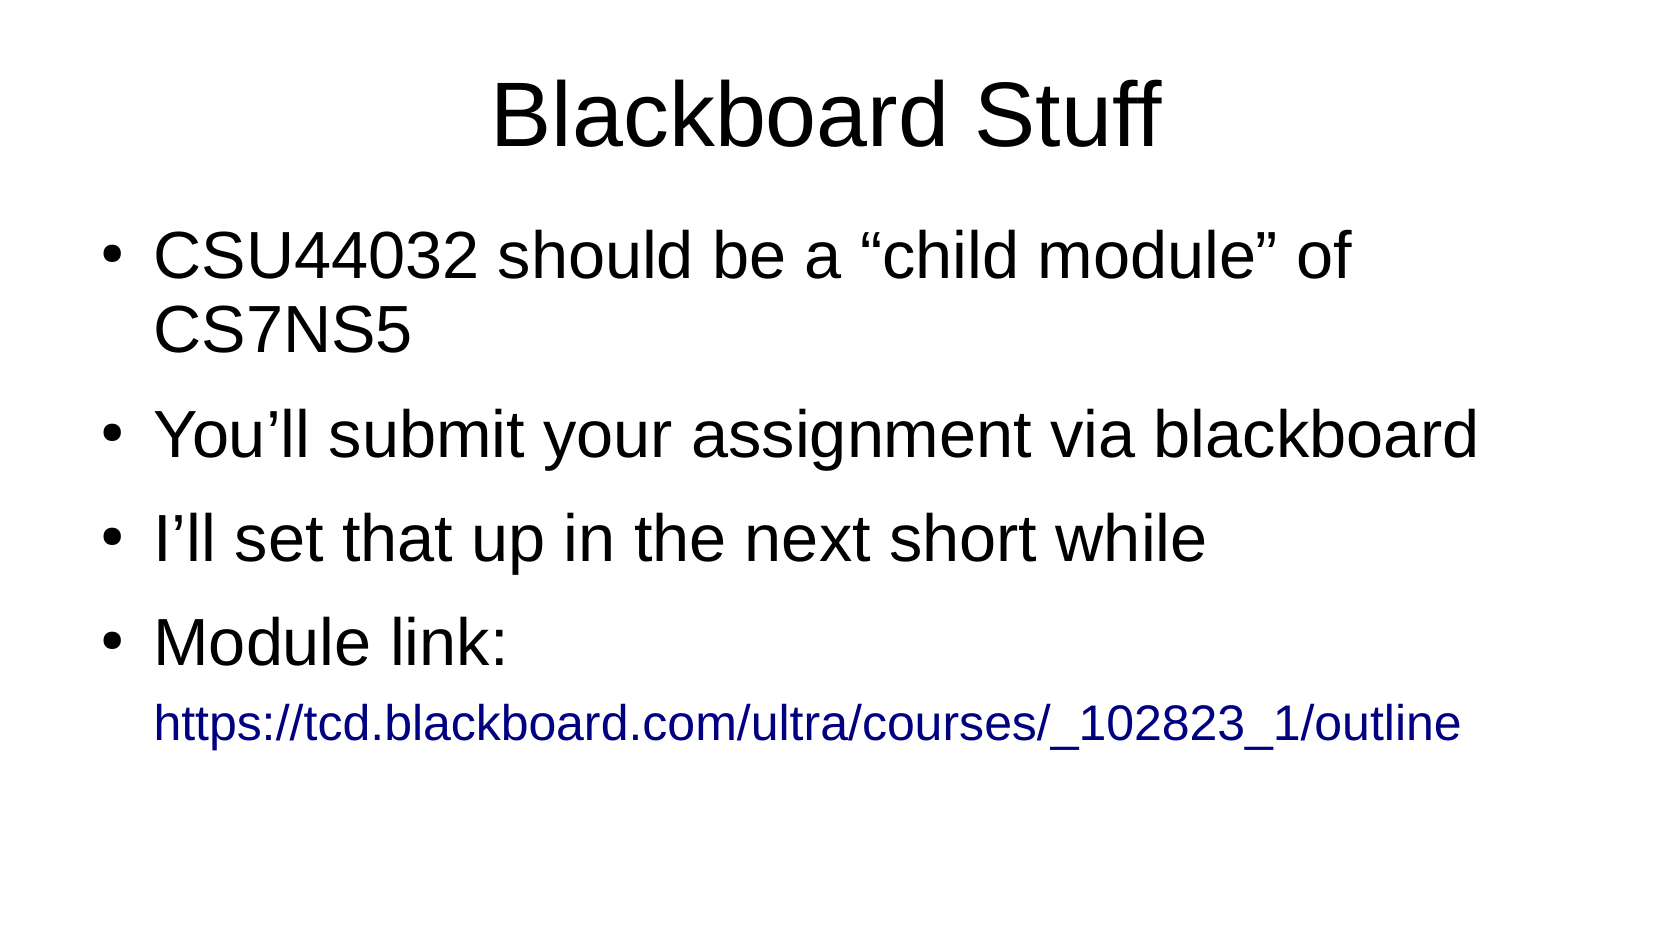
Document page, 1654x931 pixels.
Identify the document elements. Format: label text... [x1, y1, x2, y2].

list CSU44032 should be a “child module” of CS7NS5 You’ll submit your assignment via blackboard I’ll set that up in the next short while Module link: https://tcd.blackboard.com/ultra/courses/_102823_1/outline [82, 217, 1571, 758]
title Blackboard Stuff [82, 37, 1571, 193]
